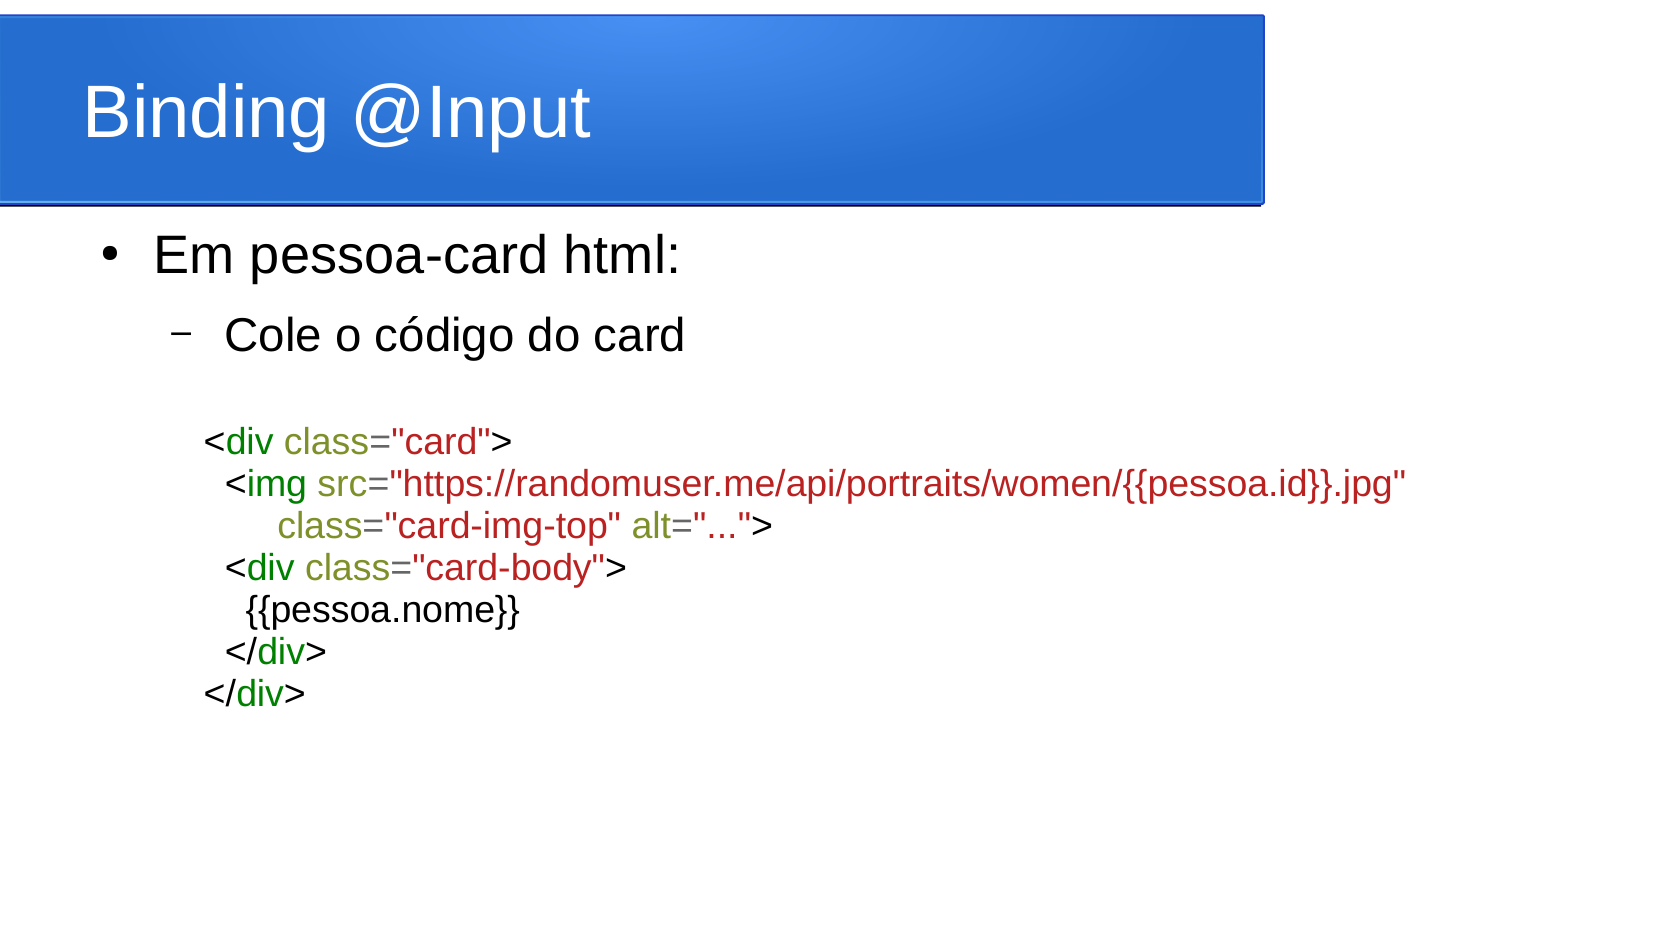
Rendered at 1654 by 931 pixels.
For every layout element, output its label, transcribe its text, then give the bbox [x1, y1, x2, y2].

text_box <div class="card"> <img src="https://randomuser.me/api/portraits/women/{{pessoa.id}}.jpg" class="card-img-top" alt="..."> <div class="card-body"> {{pessoa.nome}} </div> </div> [188, 413, 1489, 765]
title Binding @Input [82, 35, 1235, 189]
list Em pessoa-card html: Cole o código do card [82, 224, 1571, 764]
